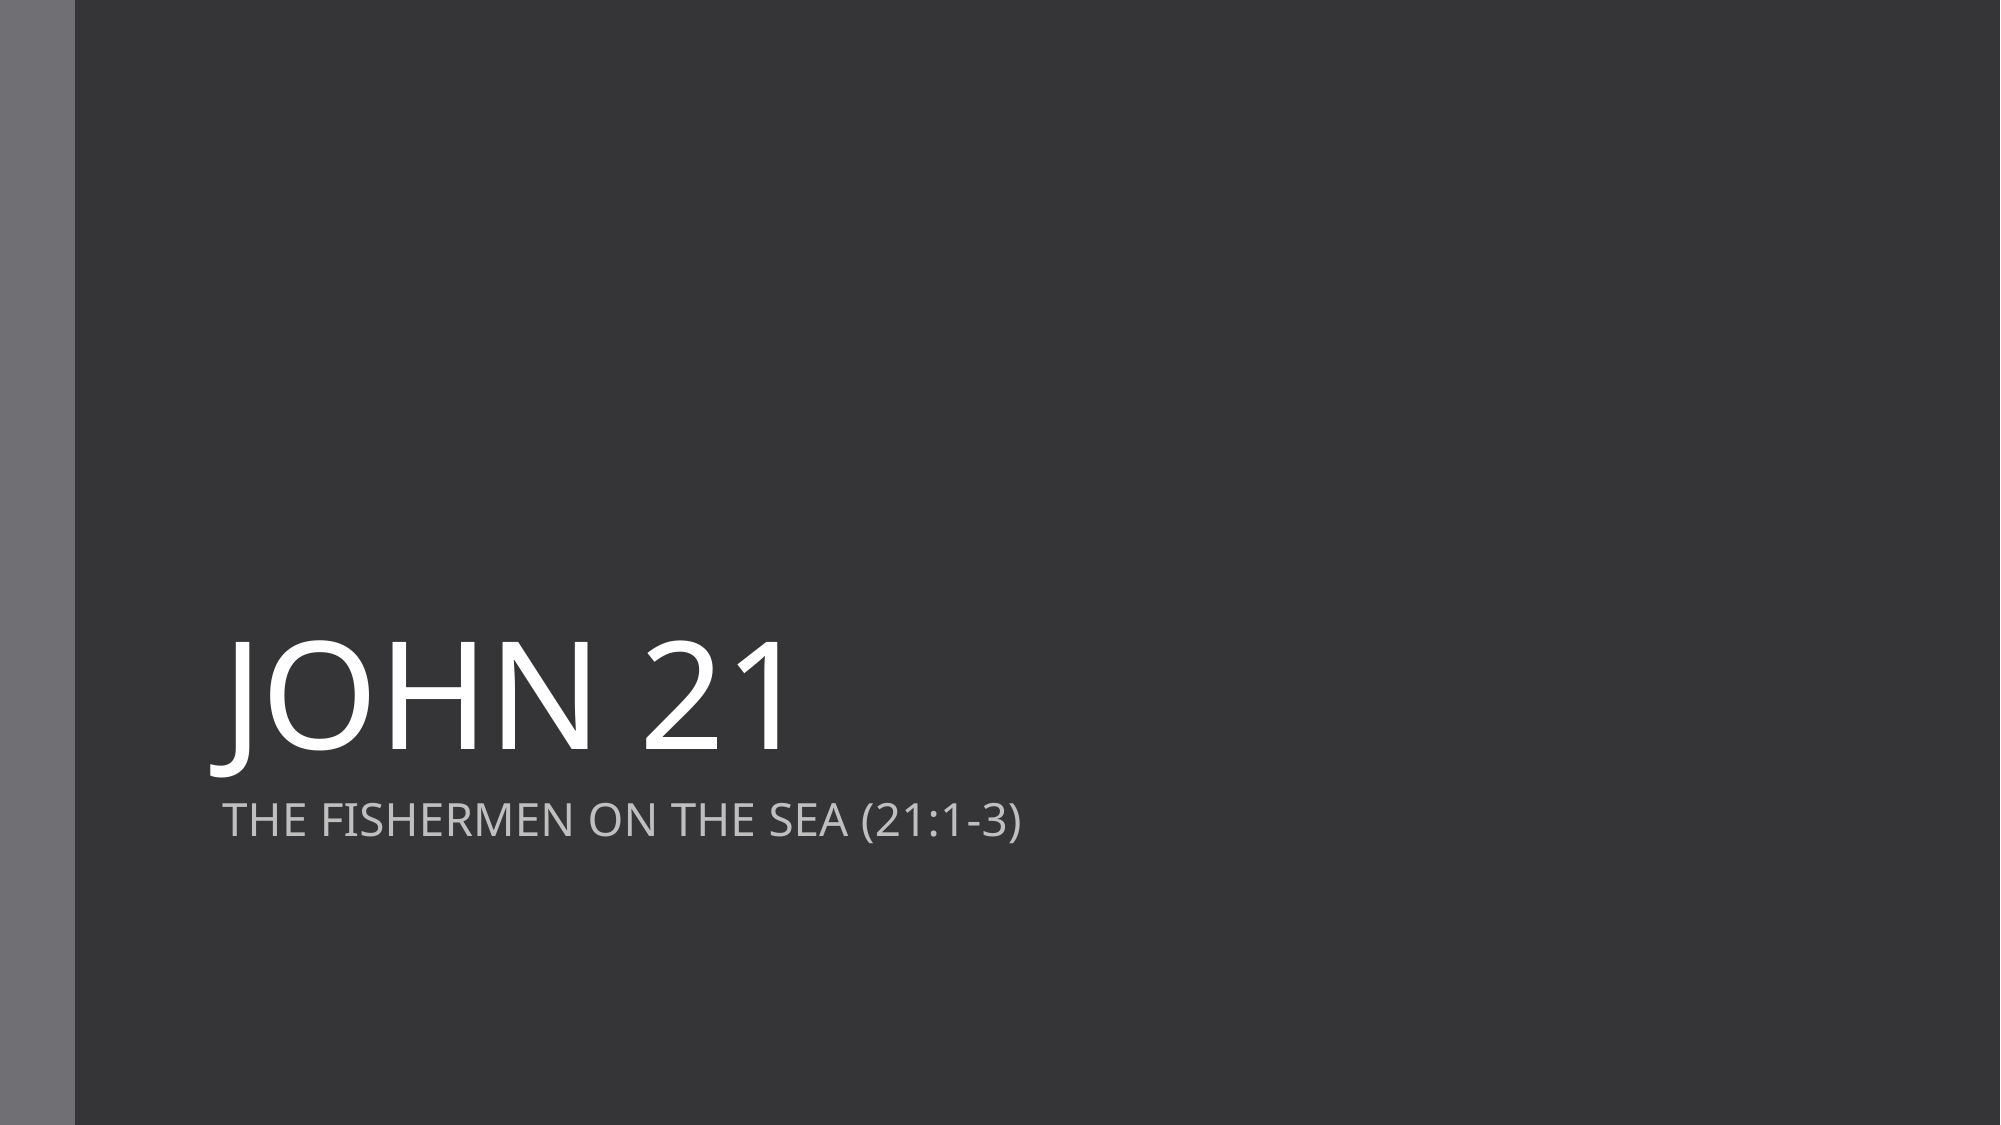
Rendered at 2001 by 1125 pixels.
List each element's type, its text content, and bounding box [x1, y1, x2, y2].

subtitle THE FISHERMEN ON THE SEA (21:1-3) [206, 787, 1752, 1066]
title JOHN 21 [206, 124, 1752, 787]
